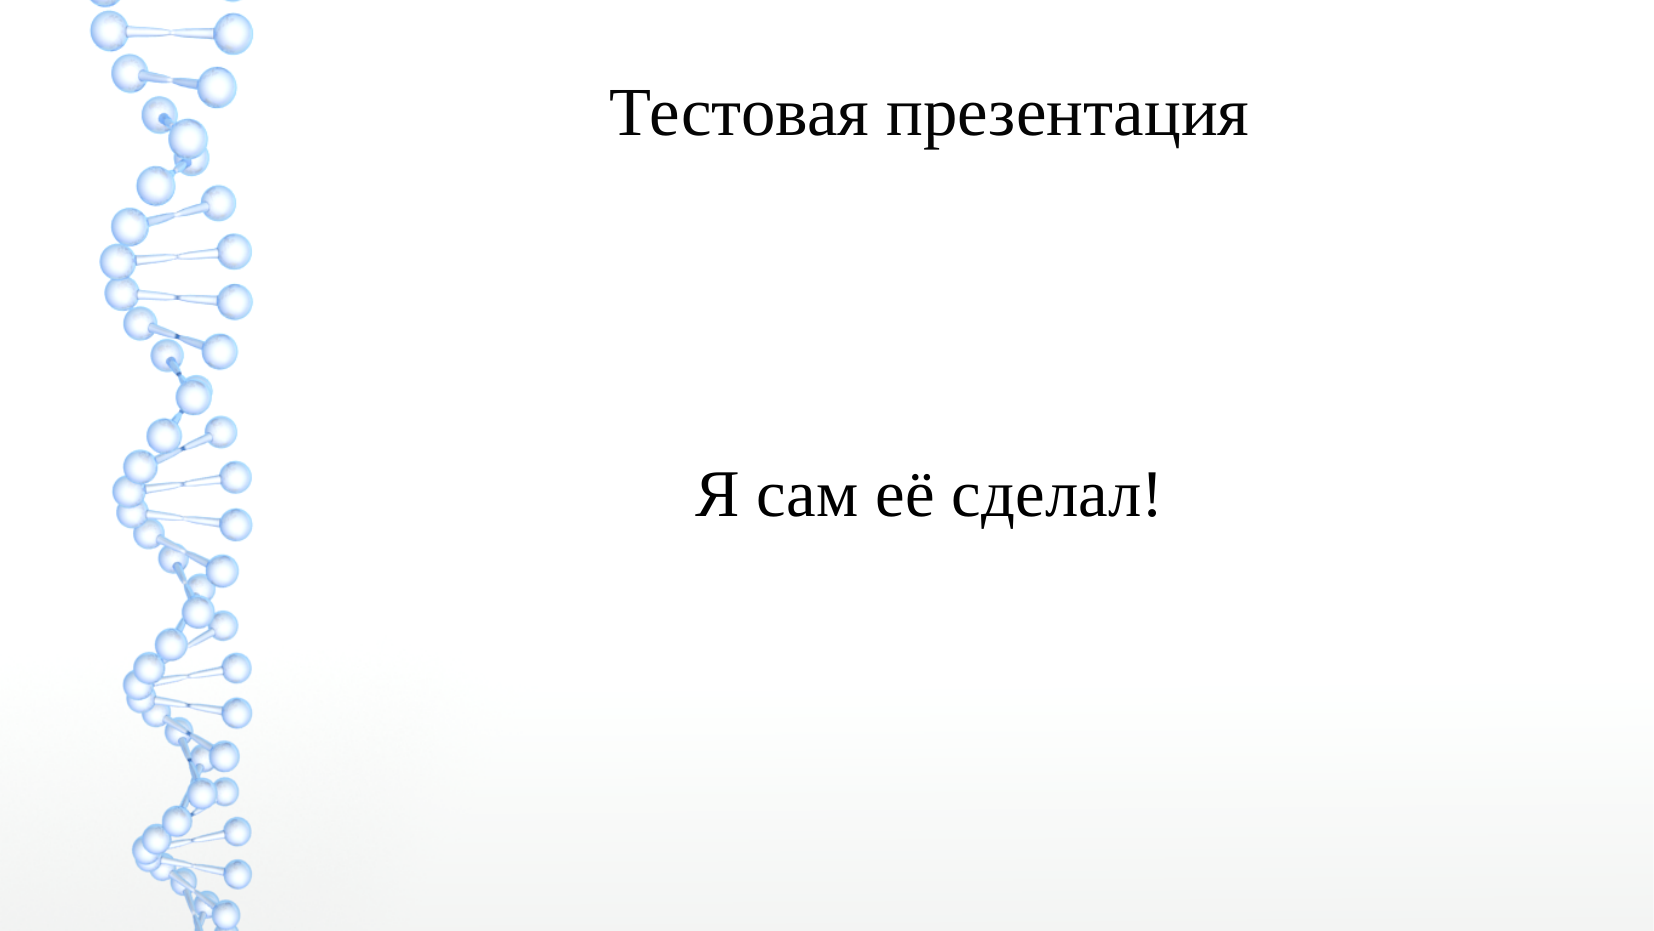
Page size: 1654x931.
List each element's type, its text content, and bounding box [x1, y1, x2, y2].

title Тестовая презентация [265, 35, 1595, 189]
subtitle Я сам её сделал! [265, 224, 1595, 764]
picture [0, 0, 1654, 931]
